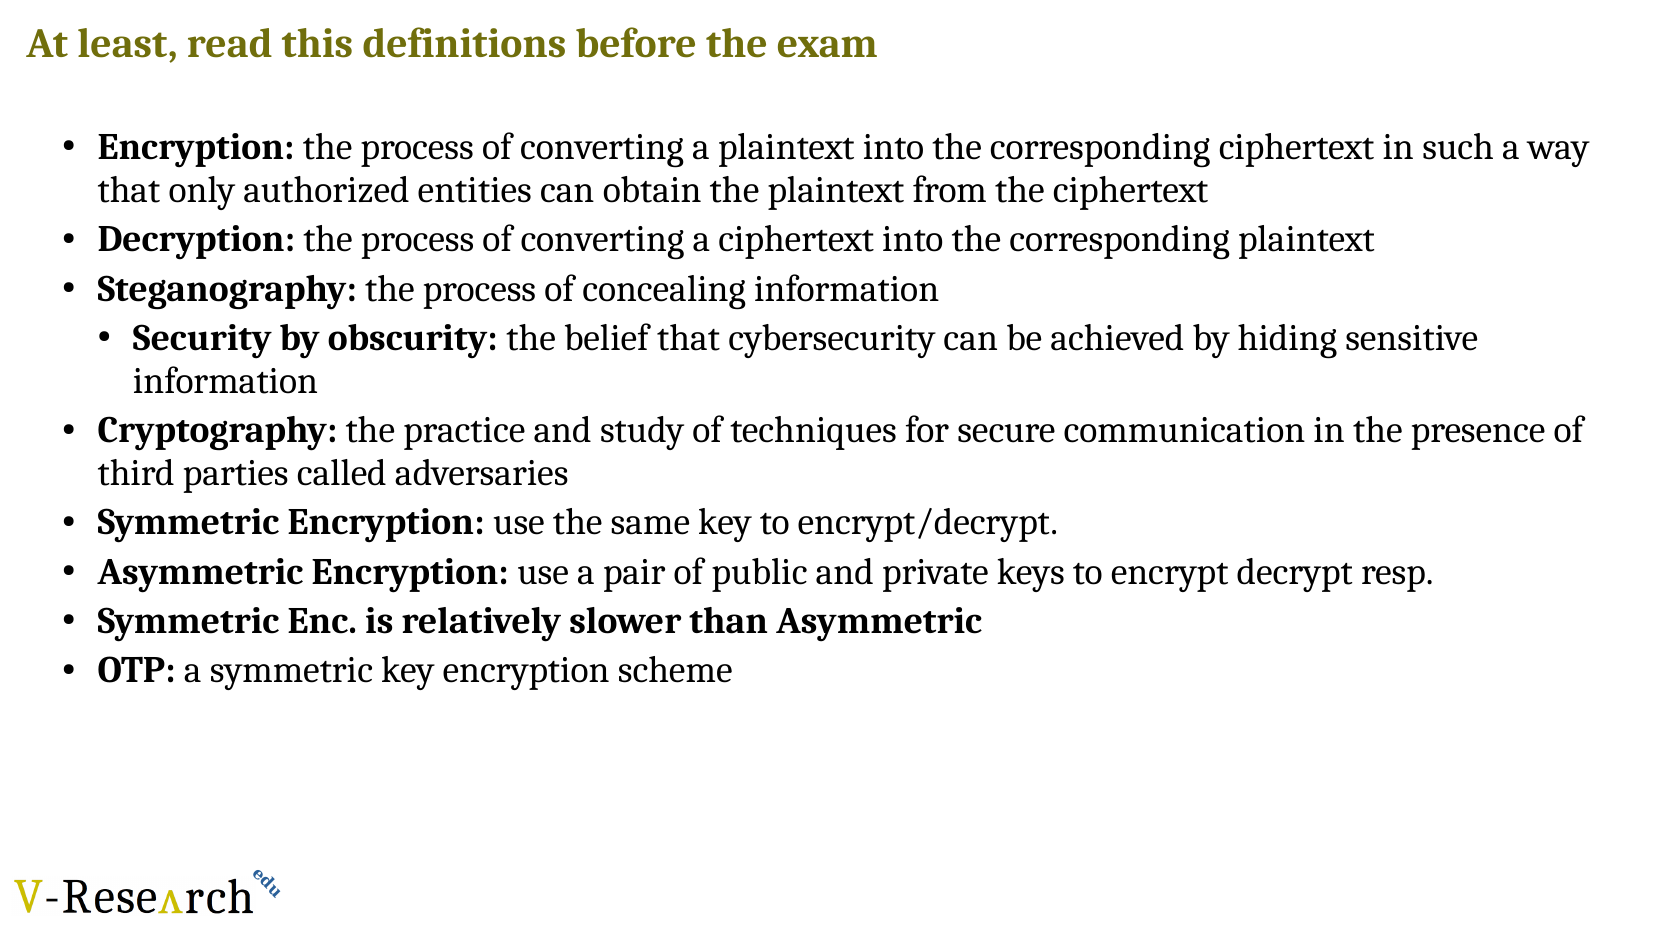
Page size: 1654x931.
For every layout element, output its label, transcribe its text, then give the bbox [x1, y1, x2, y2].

text_box edu [222, 847, 333, 931]
text_box At least, read this definitions before the exam [11, 12, 1193, 77]
text_box Encryption: the process of converting a plaintext into the corresponding ciphertext in such a way that only authorized entities can obtain the plaintext from the ciphertext Decryption: the process of converting a ciphertext into the corresponding plaintext Steganography: the process of concealing information Security by obscurity: the belief that cybersecurity can be achieved by hiding sensitive information Cryptography: the practice and study of techniques for secure communication in the presence of third parties called adversaries Symmetric Encryption: use the same key to encrypt/decrypt. Asymmetric Encryption: use a pair of public and private keys to encrypt decrypt resp. Symmetric Enc. is relatively slower than Asymmetric OTP: a symmetric key encryption scheme [47, 118, 1619, 753]
picture [11, 876, 255, 916]
